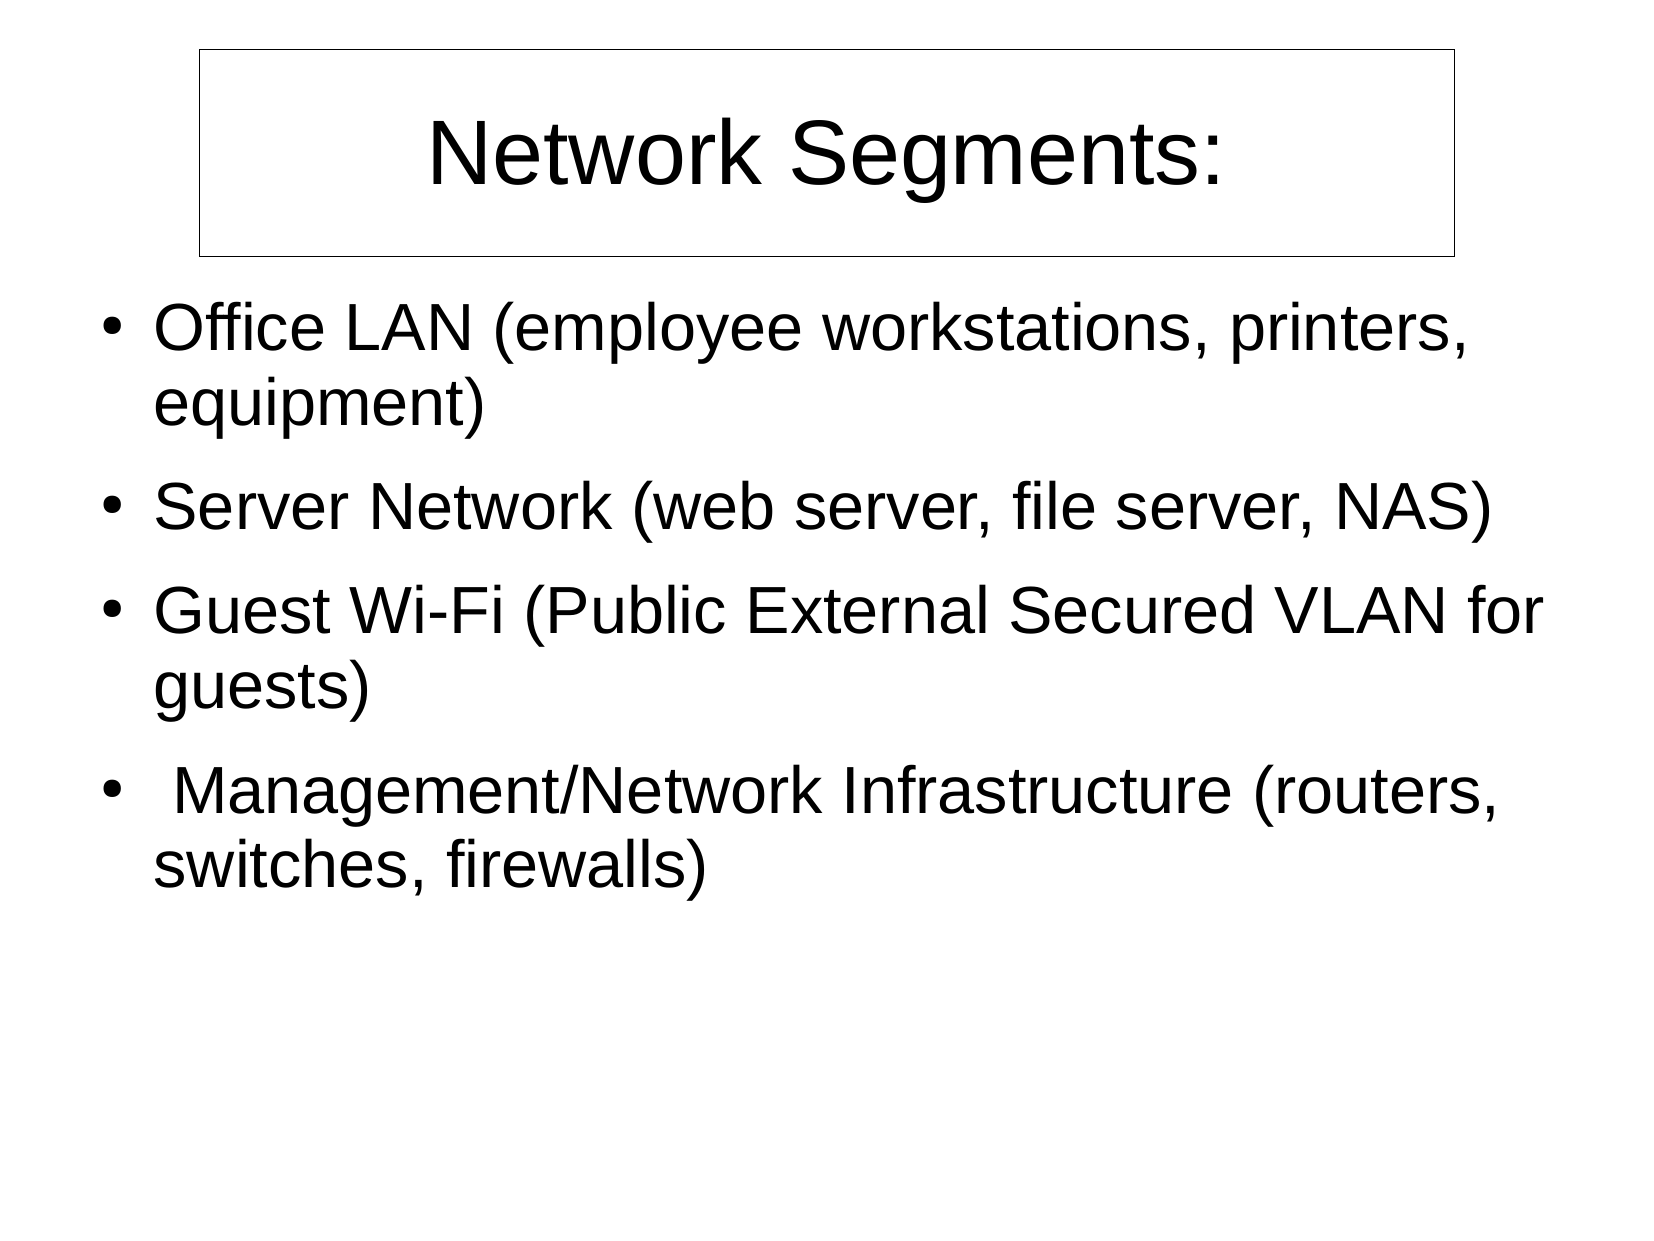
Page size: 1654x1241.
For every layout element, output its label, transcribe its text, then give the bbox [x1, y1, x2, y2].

list Office LAN (employee workstations, printers, equipment) Server Network (web server, file server, NAS) Guest Wi-Fi (Public External Secured VLAN for guests) Management/Network Infrastructure (routers, switches, firewalls) [82, 290, 1571, 1010]
title Network Segments: [199, 49, 1455, 257]
